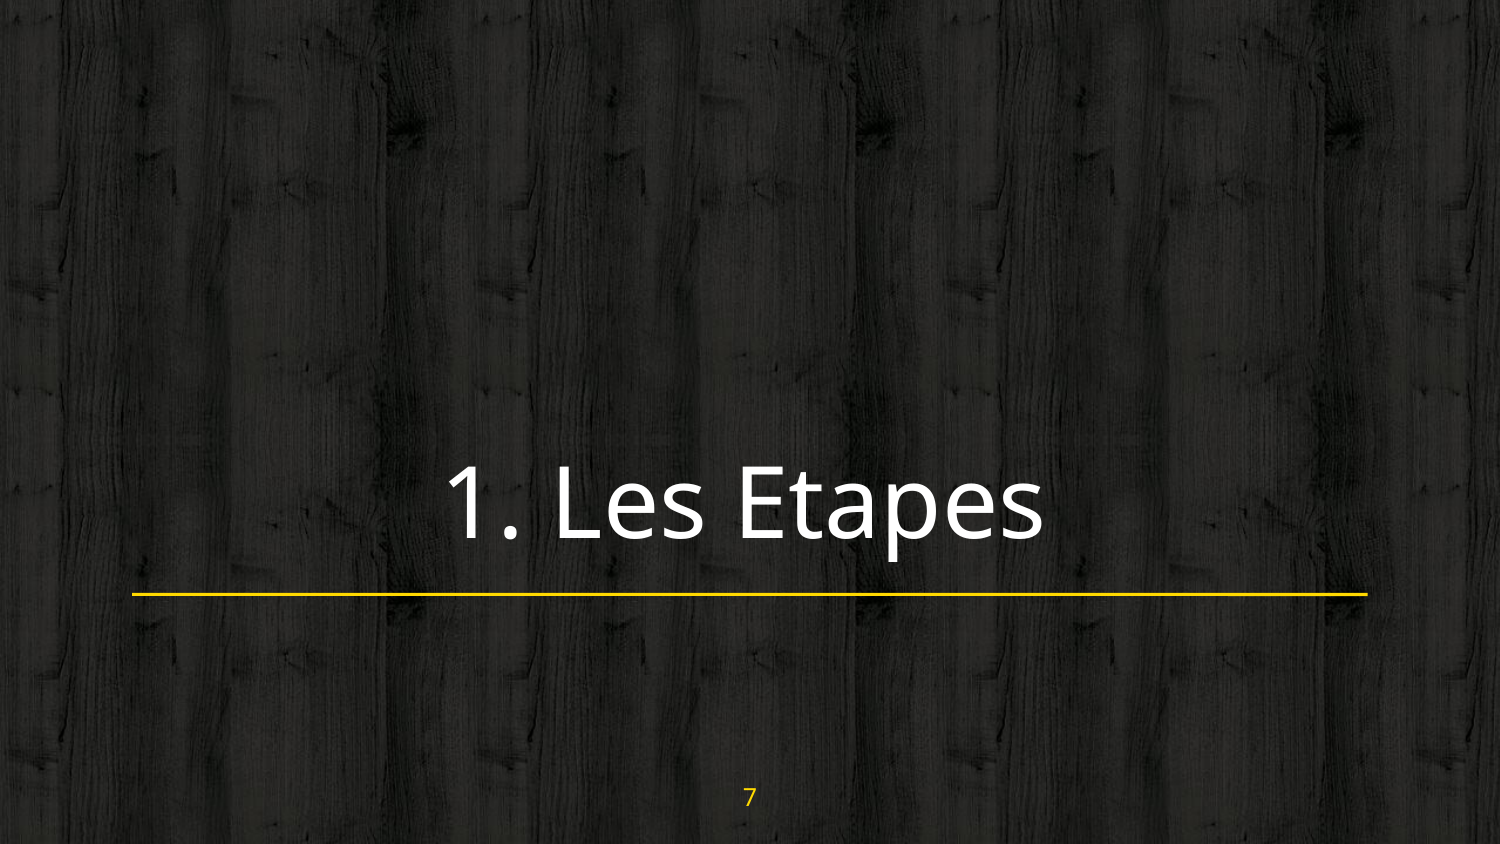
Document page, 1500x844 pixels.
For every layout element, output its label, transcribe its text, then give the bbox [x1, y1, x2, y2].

picture [0, 0, 1500, 844]
text_box 1. Les Etapes [118, 382, 1370, 574]
text_box <numéro> [705, 766, 795, 832]
